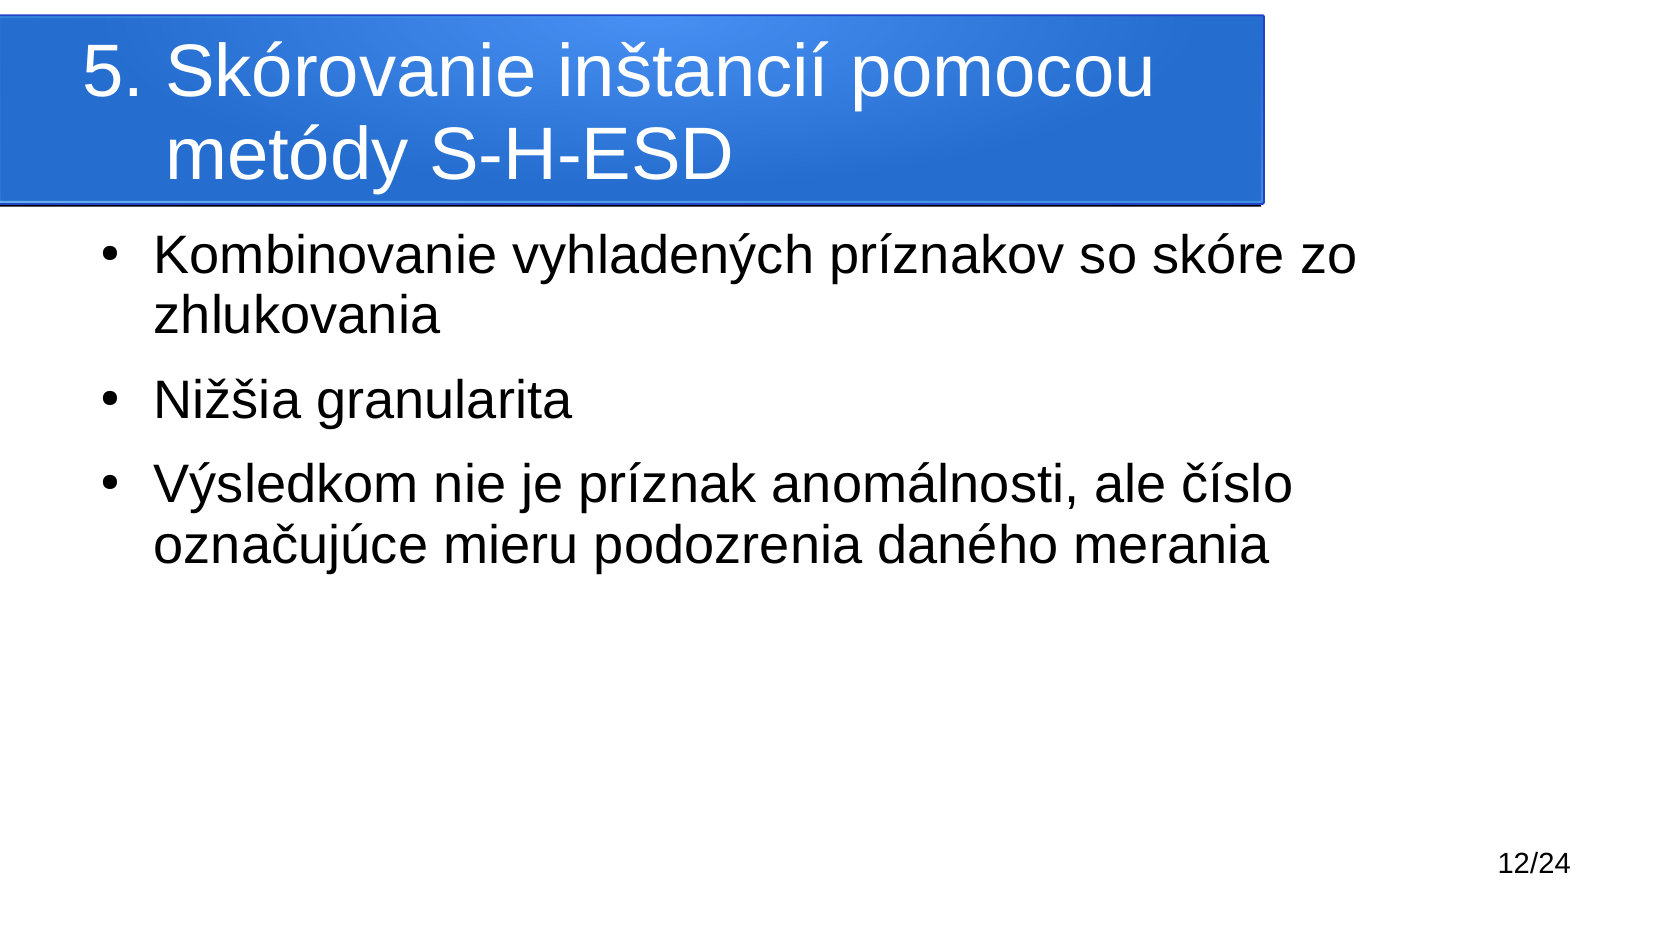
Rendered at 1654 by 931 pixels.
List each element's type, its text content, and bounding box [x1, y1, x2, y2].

title 5. Skórovanie inštancií pomocou metódy S-H-ESD [82, 29, 1291, 196]
list Kombinovanie vyhladených príznakov so skóre zo zhlukovania Nižšia granularita Výsledkom nie je príznak anomálnosti, ale číslo označujúce mieru podozrenia daného merania [82, 224, 1571, 764]
